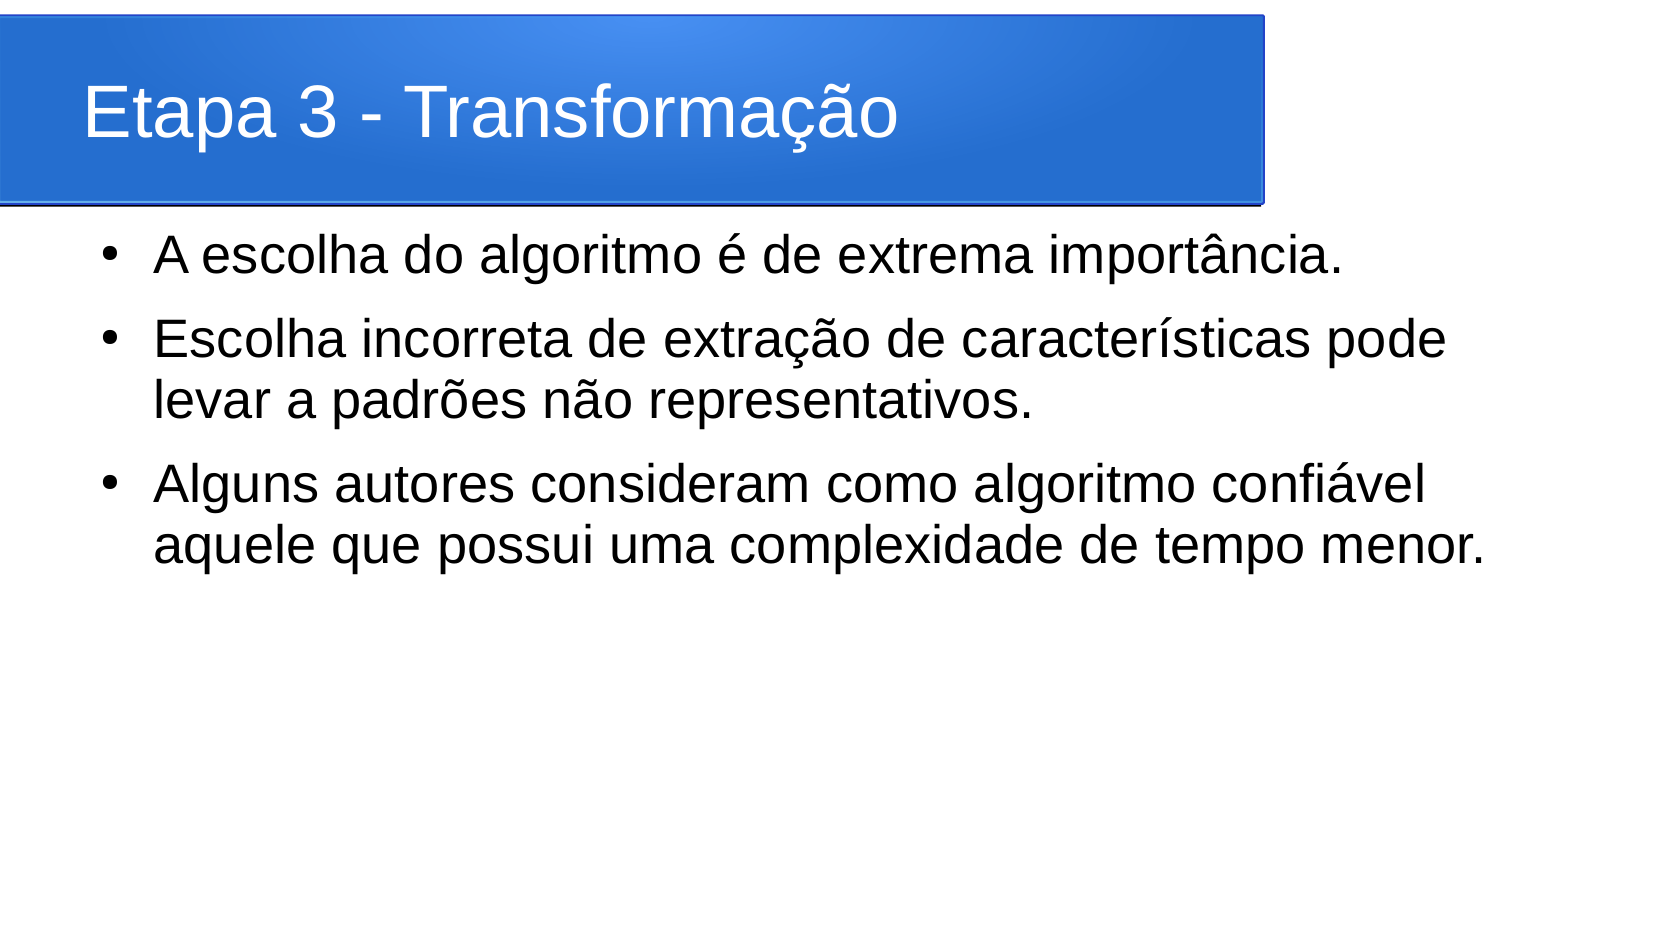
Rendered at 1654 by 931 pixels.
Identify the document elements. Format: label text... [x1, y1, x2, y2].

list A escolha do algoritmo é de extrema importância. Escolha incorreta de extração de características pode levar a padrões não representativos. Alguns autores consideram como algoritmo confiável aquele que possui uma complexidade de tempo menor. [82, 224, 1571, 764]
title Etapa 3 - Transformação [82, 35, 1235, 189]
